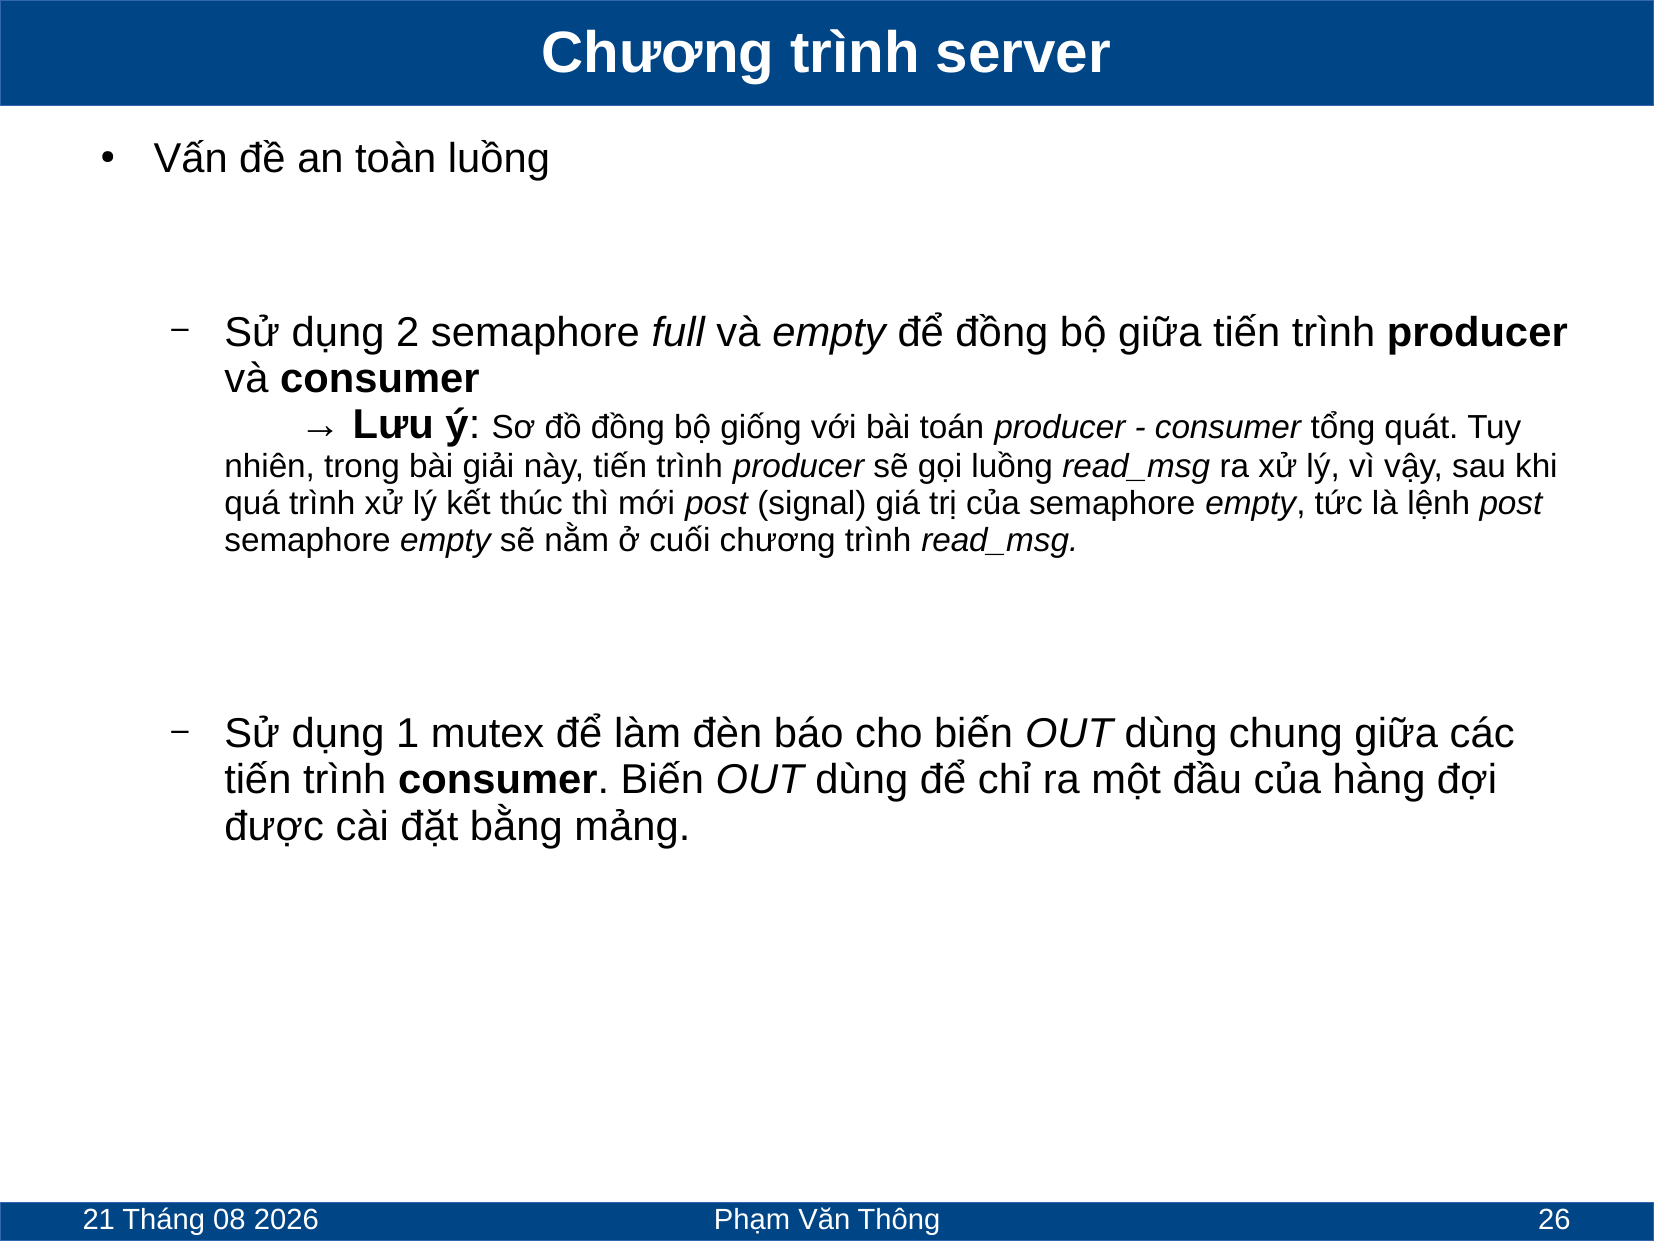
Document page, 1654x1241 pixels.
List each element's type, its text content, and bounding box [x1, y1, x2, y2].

list Vấn đề an toàn luồng Sử dụng 2 semaphore full và empty để đồng bộ giữa tiến trình producer và consumer → Lưu ý: Sơ đồ đồng bộ giống với bài toán producer - consumer tổng quát. Tuy nhiên, trong bài giải này, tiến trình producer sẽ gọi luồng read_msg ra xử lý, vì vậy, sau khi quá trình xử lý kết thúc thì mới post (signal) giá trị của semaphore empty, tức là lệnh post semaphore empty sẽ nằm ở cuối chương trình read_msg. Sử dụng 1 mutex để làm đèn báo cho biến OUT dùng chung giữa các tiến trình consumer. Biến OUT dùng để chỉ ra một đầu của hàng đợi được cài đặt bằng mảng. [82, 135, 1571, 855]
title Chương trình server [0, 0, 1654, 106]
